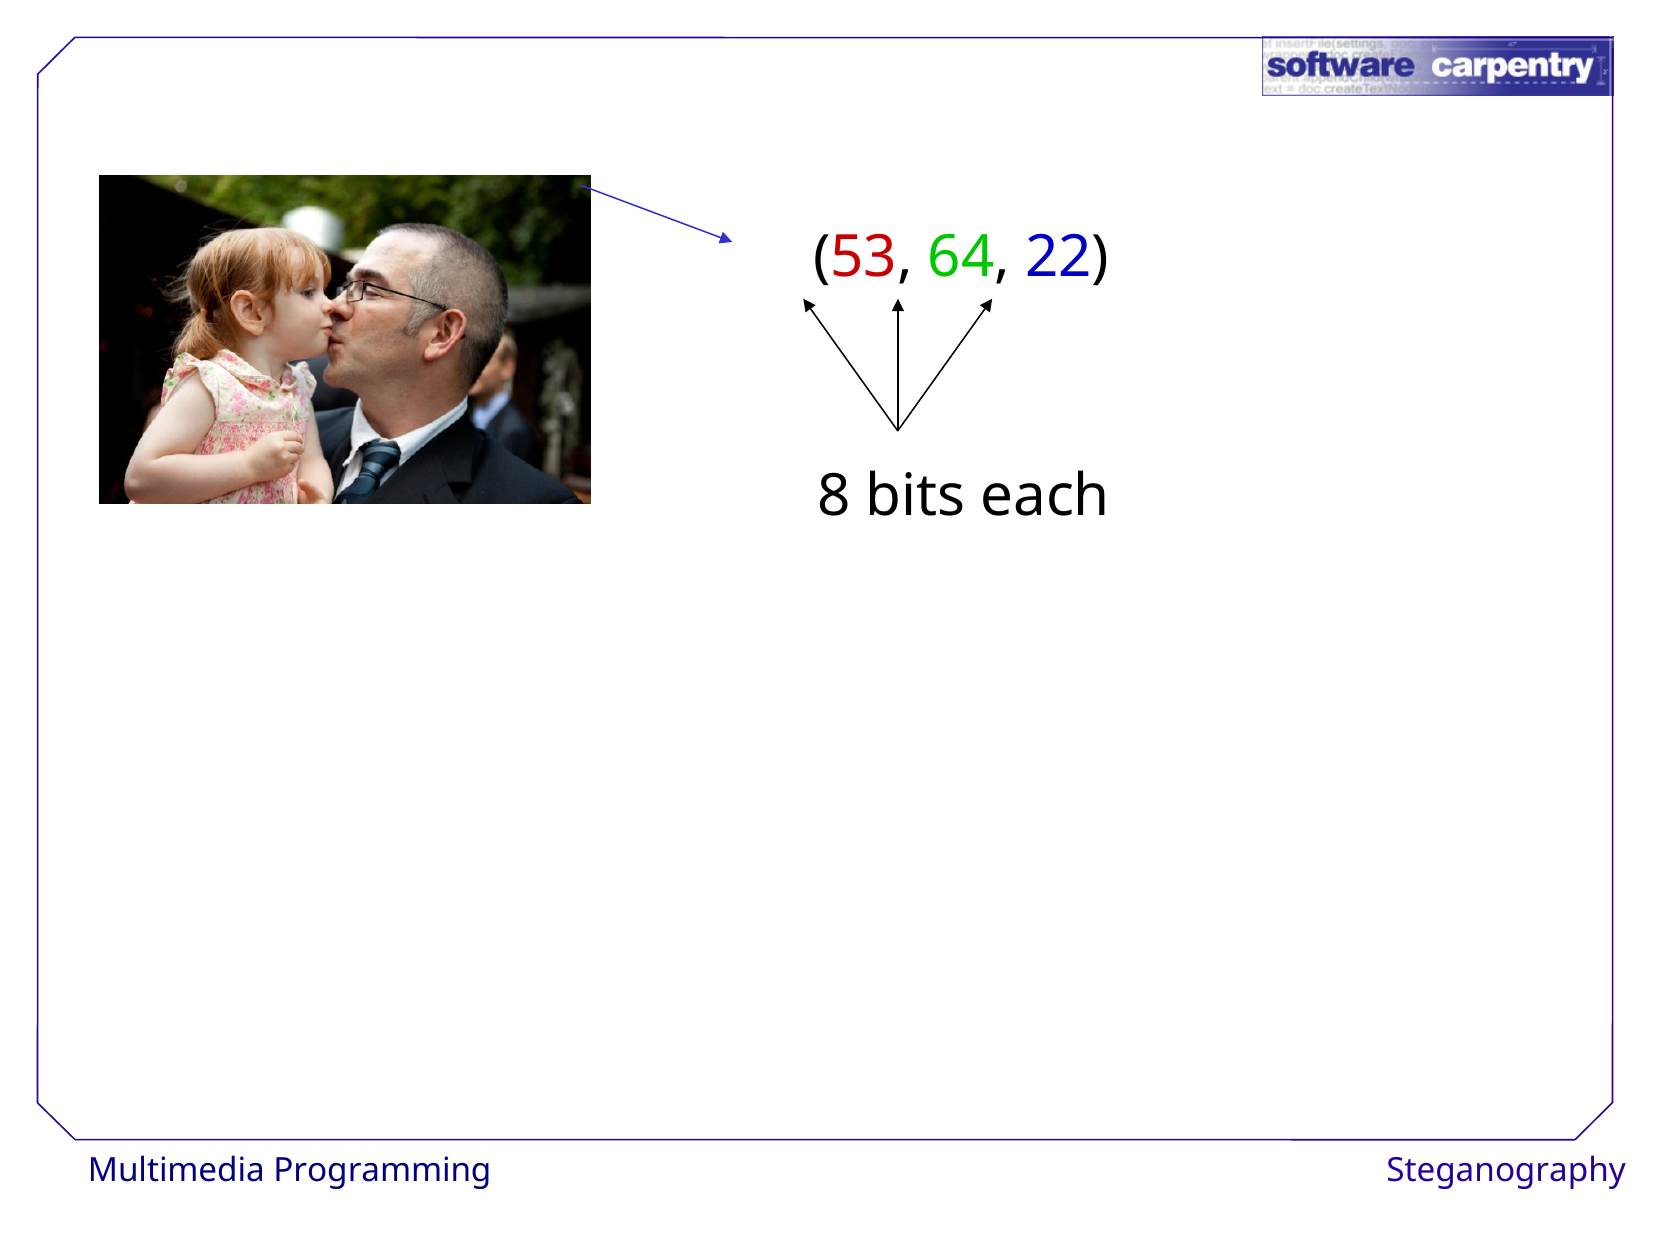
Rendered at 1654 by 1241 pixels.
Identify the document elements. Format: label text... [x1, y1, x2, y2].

picture [99, 175, 591, 504]
text_box 8 bits each [652, 414, 1125, 535]
text_box (53, 64, 22) [648, 175, 1124, 297]
picture [1262, 36, 1614, 96]
